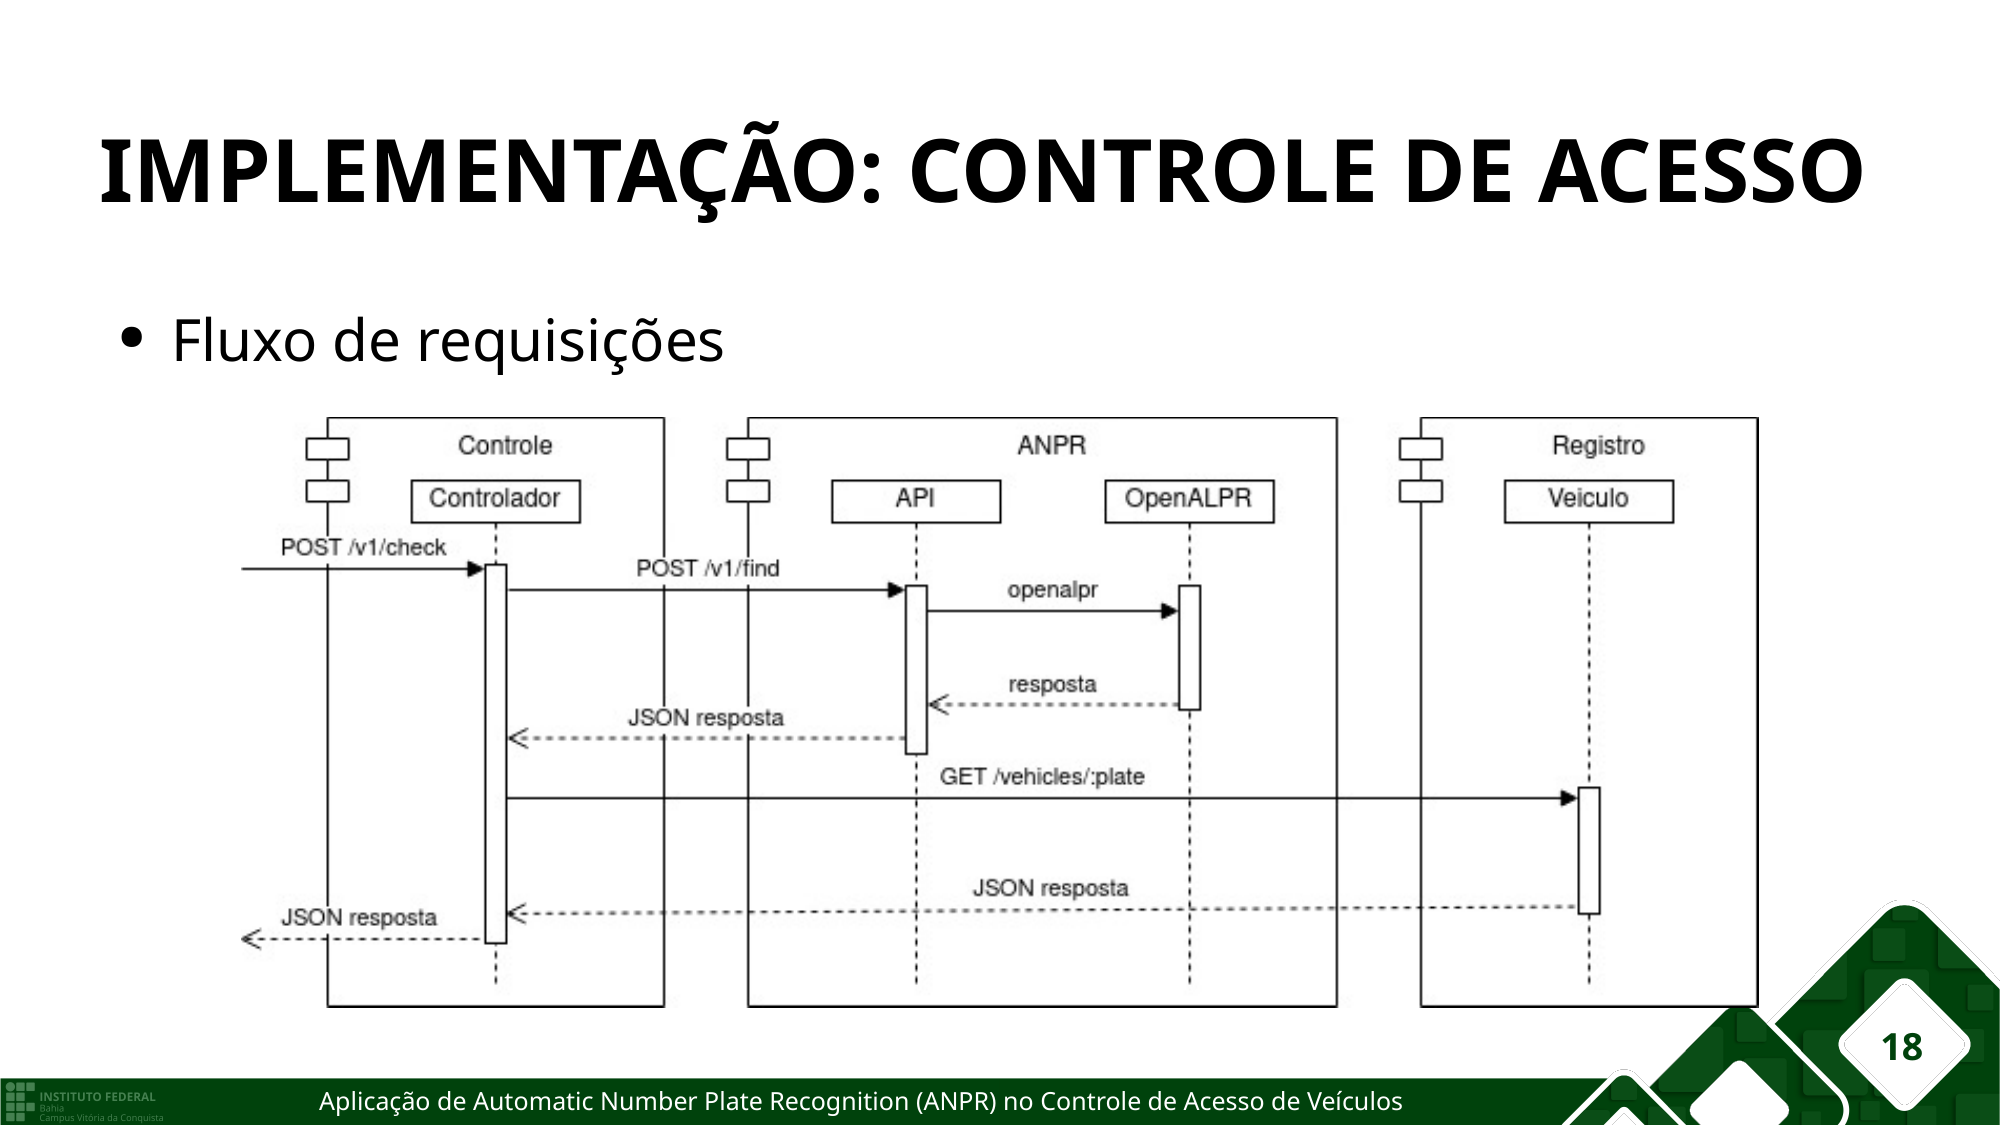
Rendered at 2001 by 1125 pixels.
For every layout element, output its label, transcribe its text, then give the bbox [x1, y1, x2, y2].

picture [241, 417, 1759, 1008]
list Fluxo de requisições [100, 299, 1901, 1014]
title IMPLEMENTAÇÃO: CONTROLE DE ACESSO [99, 59, 1900, 277]
picture [0, 900, 2000, 1125]
